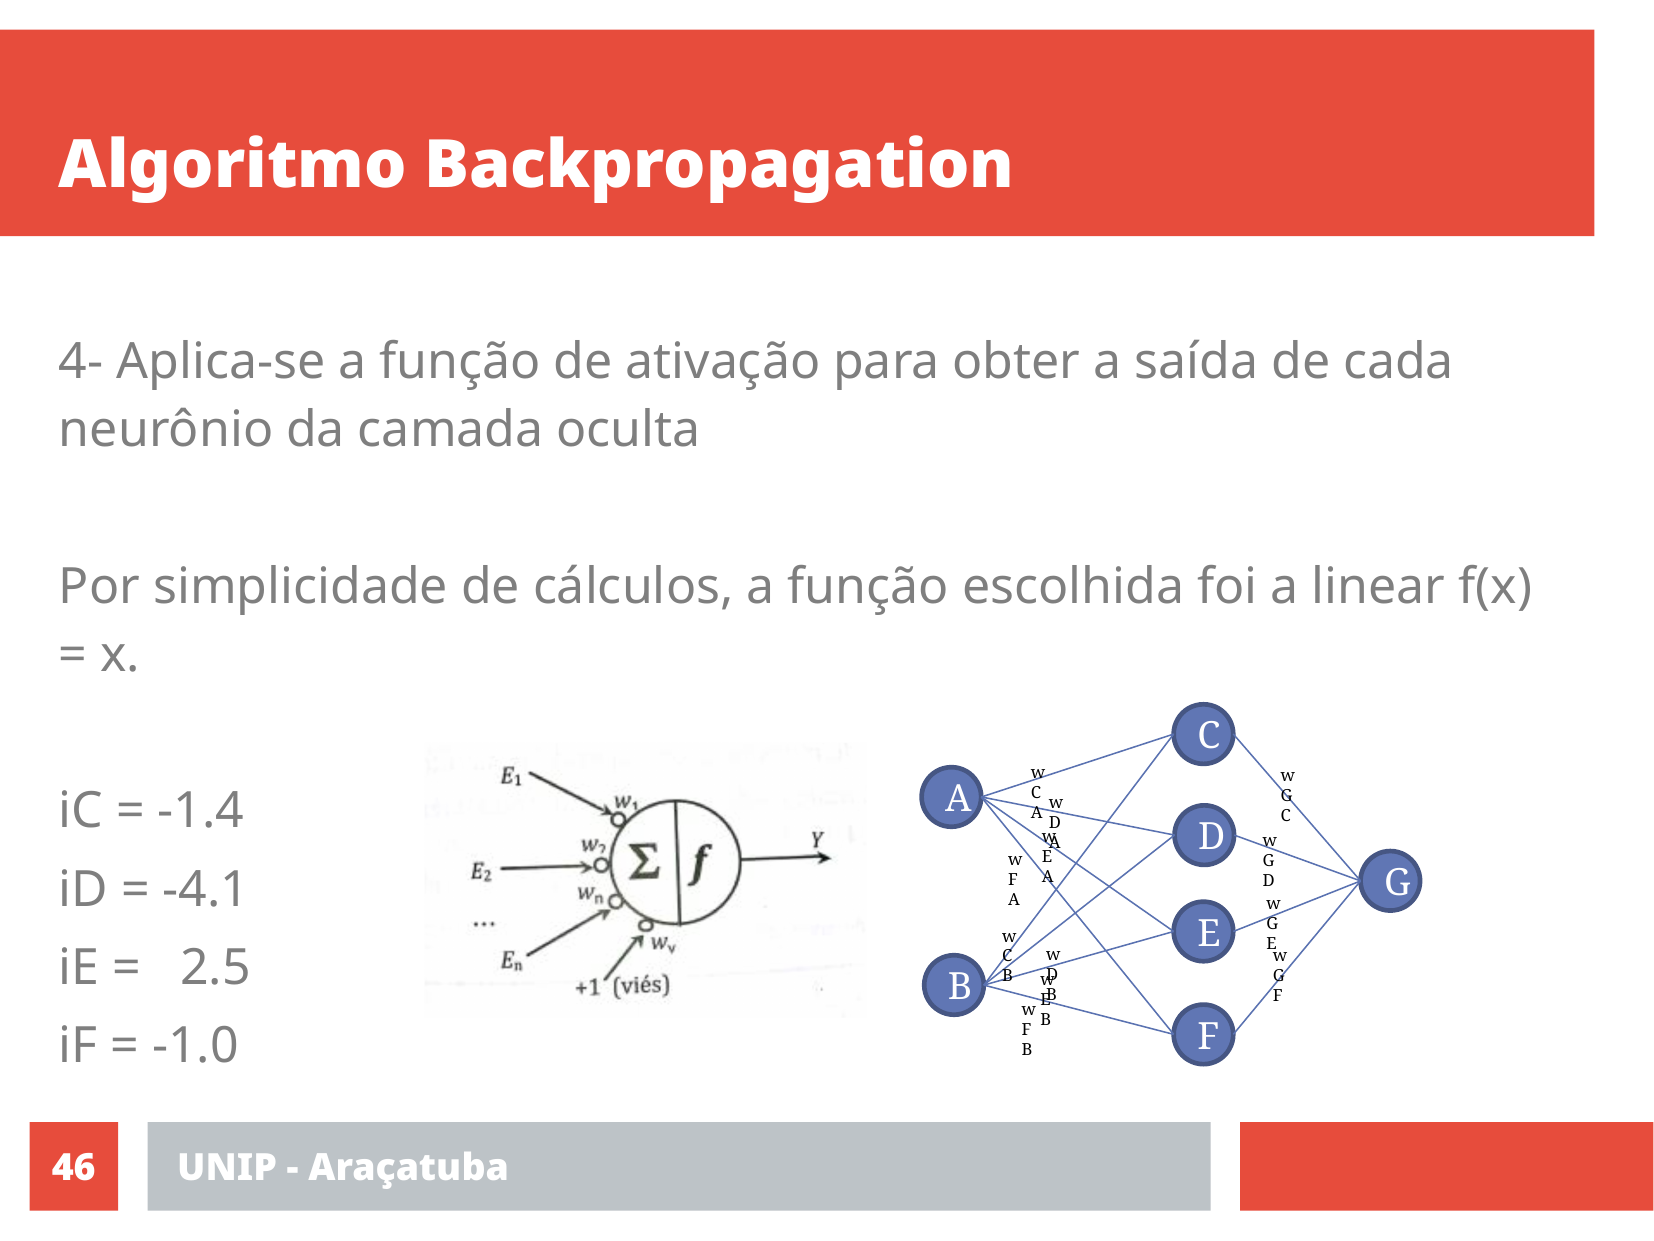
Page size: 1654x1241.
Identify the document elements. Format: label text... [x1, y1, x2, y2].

text_box D [1174, 805, 1235, 865]
text_box wGC [1265, 757, 1315, 783]
text_box wGF [1257, 937, 1305, 963]
text_box wDA [1033, 784, 1084, 810]
text_box wGD [1247, 822, 1298, 848]
text_box wEB [1025, 961, 1072, 987]
text_box G [1360, 851, 1421, 911]
text_box wCA [1015, 754, 1065, 780]
text_box wDB [1030, 936, 1079, 961]
text_box B [924, 955, 984, 1015]
list 4- Aplica-se a função de ativação para obter a saída de cada neurônio da camada oculta Por simplicidade de cálculos, a função escolhida foi a linear f(x) = x. iC = -1.4 iD = -4.1 iE = 2.5 iF = -1.0 [59, 324, 1565, 1093]
picture [424, 742, 867, 1018]
text_box wEA [1026, 818, 1075, 844]
text_box wGE [1251, 885, 1299, 911]
text_box C [1173, 704, 1234, 764]
text_box E [1173, 901, 1234, 962]
text_box F [1173, 1004, 1234, 1065]
text_box wFB [1006, 991, 1052, 1017]
text_box wFA [993, 841, 1041, 866]
title Algoritmo Backpropagation [59, 59, 1595, 207]
text_box wCB [987, 917, 1034, 943]
text_box A [921, 767, 982, 827]
